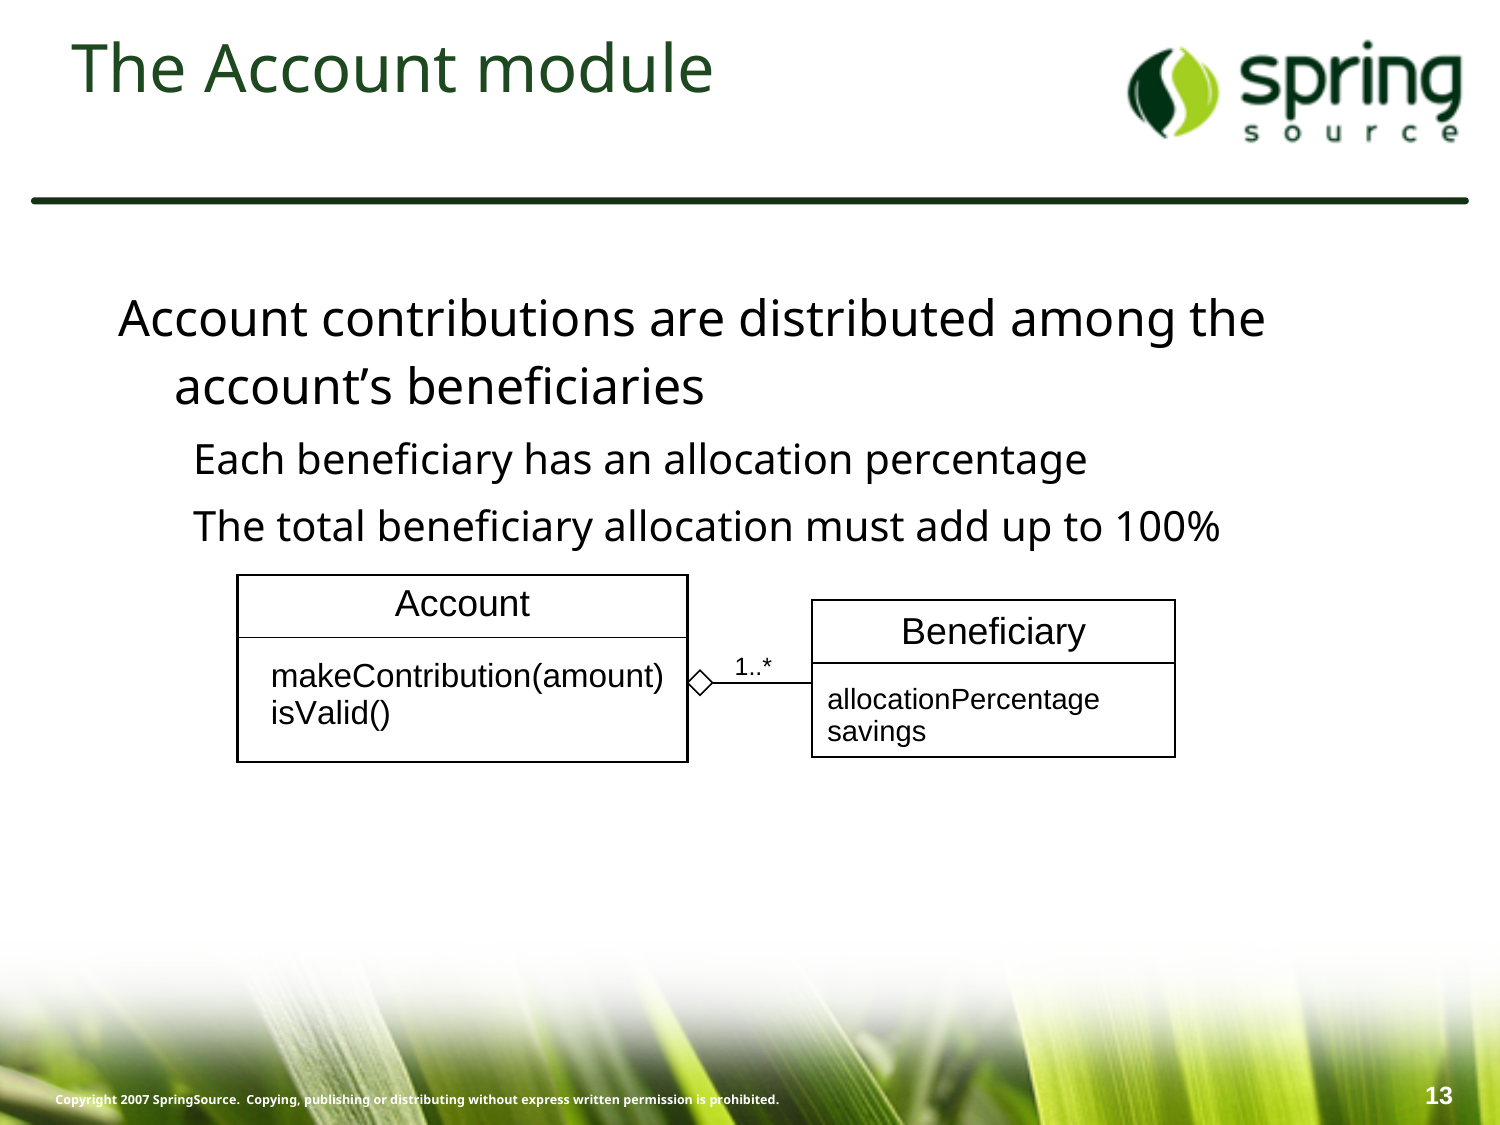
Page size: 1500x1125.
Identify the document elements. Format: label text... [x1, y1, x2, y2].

picture [0, 941, 1500, 1125]
text_box Beneficiary [862, 602, 1125, 661]
list Account contributions are distributed among the account’s beneficiaries Each beneficiary has an allocation percentage The total beneficiary allocation must add up to 100% [103, 275, 1394, 938]
text_box makeContribution(amount) isValid() [237, 649, 688, 740]
text_box allocationPercentage savings [812, 674, 1126, 756]
text_box 1..* [719, 645, 788, 689]
picture [1093, 32, 1500, 158]
text_box Account [337, 575, 588, 633]
title The Account module [56, 13, 1089, 176]
